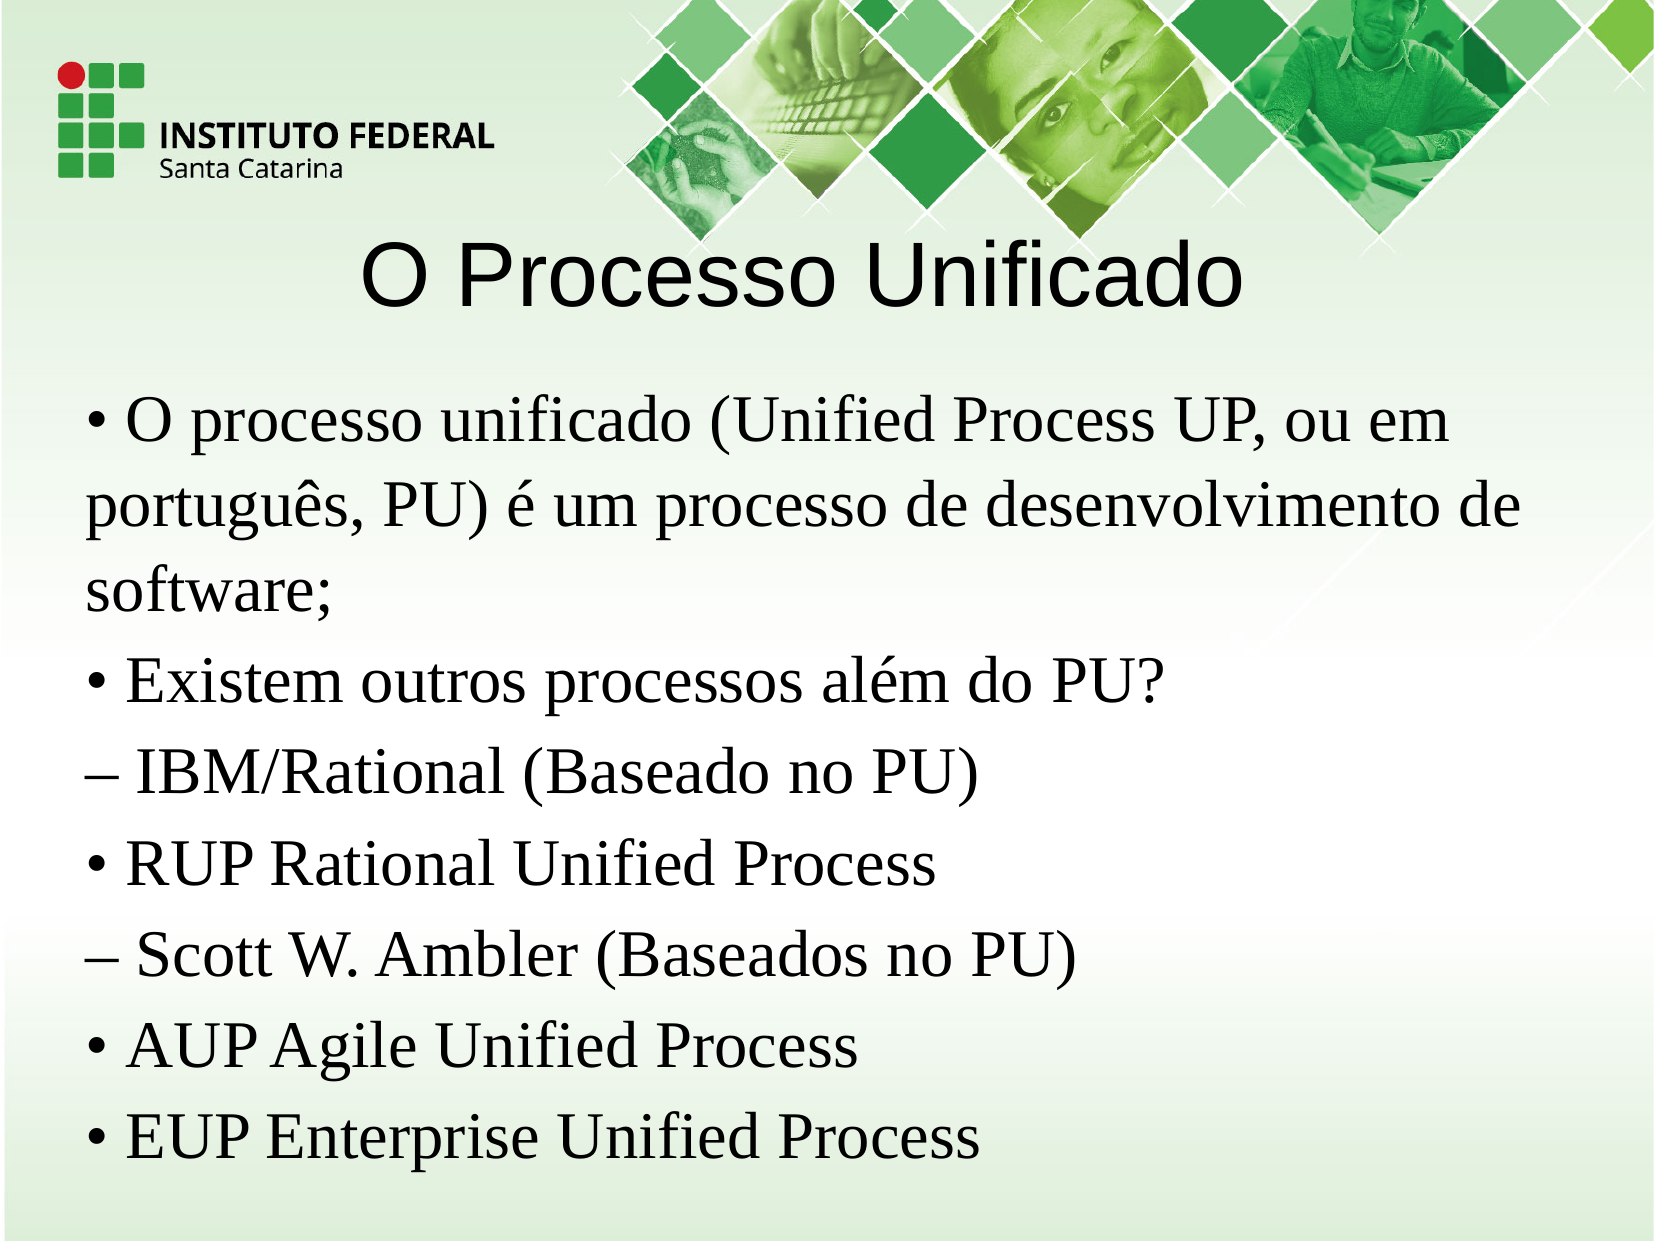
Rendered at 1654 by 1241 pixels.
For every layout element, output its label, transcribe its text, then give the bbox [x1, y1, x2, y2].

title O Processo Unificado [59, 170, 1548, 378]
text_box • O processo unificado (Unified Process UP, ou em português, PU) é um processo de desenvolvimento de software; • Existem outros processos além do PU? – IBM/Rational (Baseado no PU) • RUP Rational Unified Process – Scott W. Ambler (Baseados no PU) • AUP Agile Unified Process • EUP Enterprise Unified Process [70, 283, 1654, 1241]
picture [1, 0, 1654, 1241]
